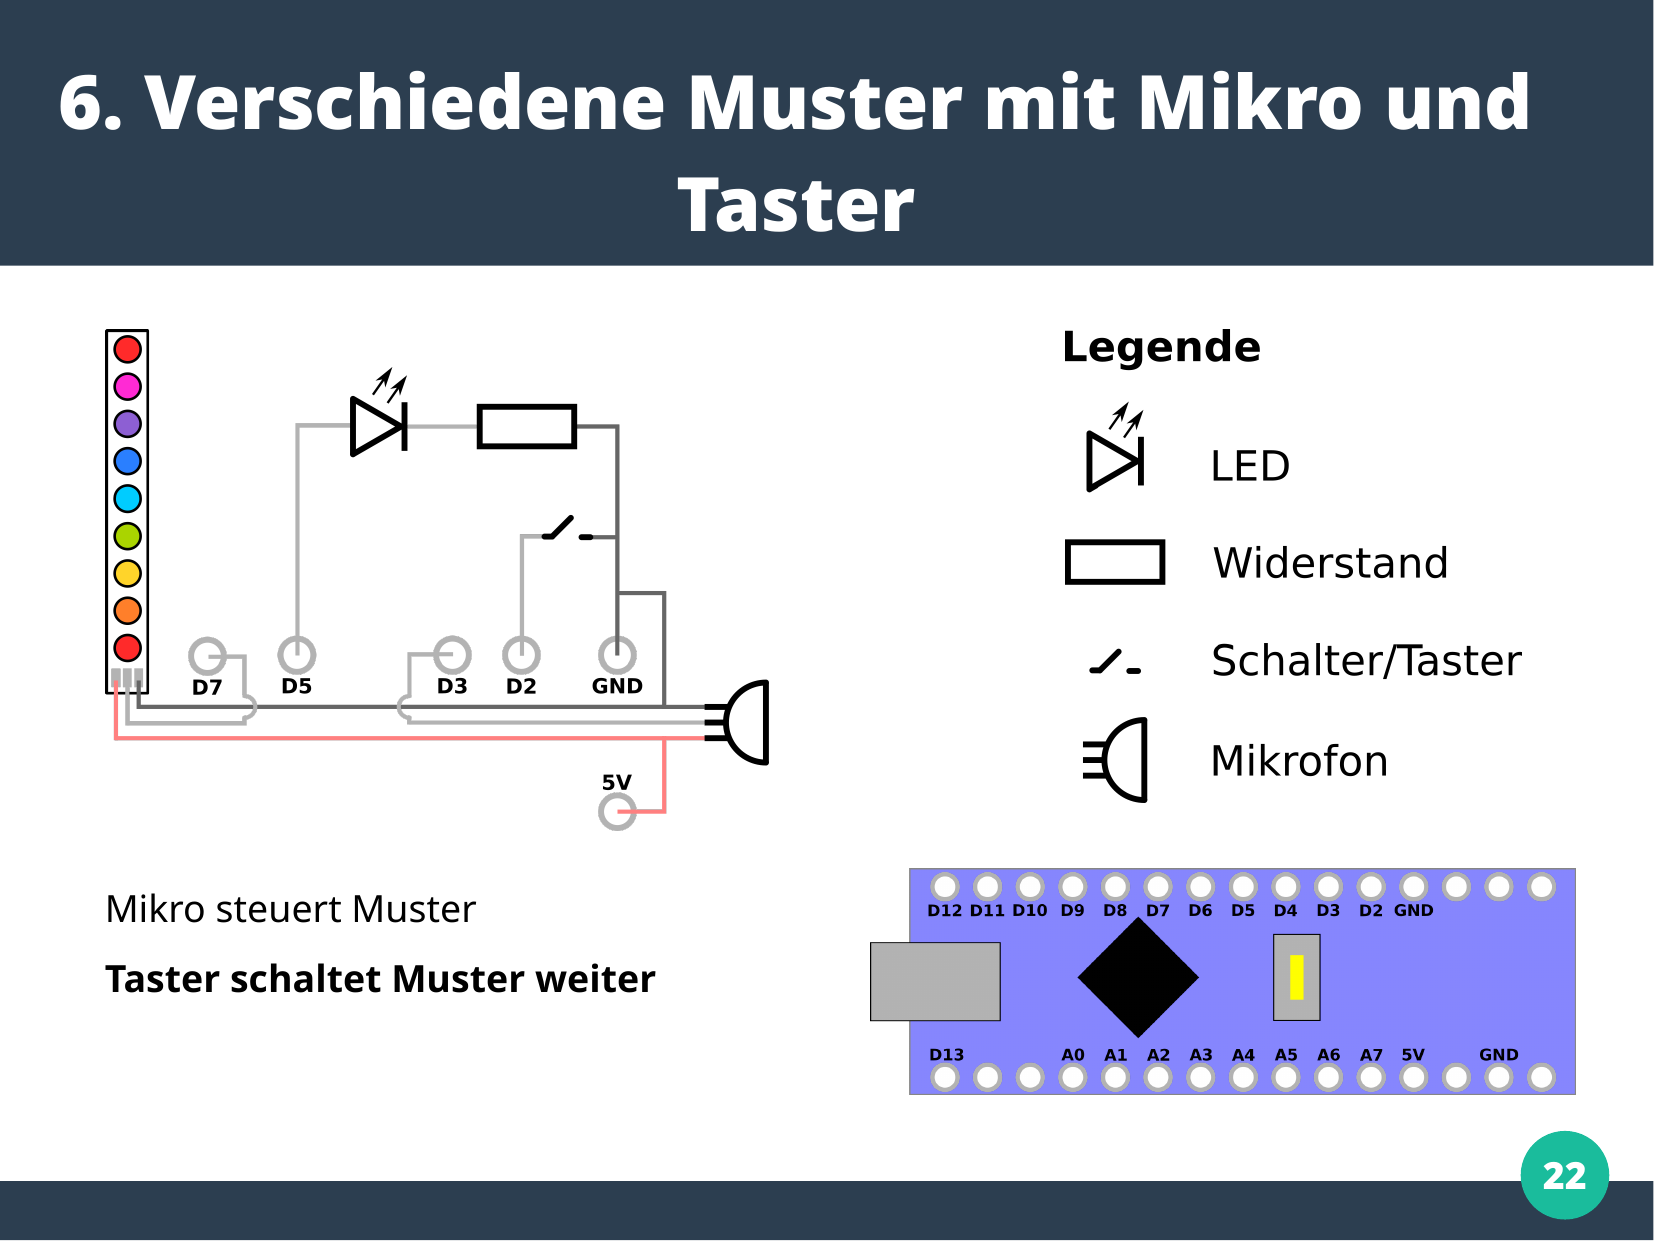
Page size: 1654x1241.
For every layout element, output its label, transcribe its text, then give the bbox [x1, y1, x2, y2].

title 6. Verschiedene Muster mit Mikro und Taster [59, 49, 1595, 207]
picture [105, 329, 769, 831]
picture [1065, 329, 1522, 803]
text_box Taster schaltet Muster weiter [90, 945, 743, 1004]
text_box Mikro steuert Muster [90, 874, 509, 934]
picture [870, 868, 1576, 1096]
